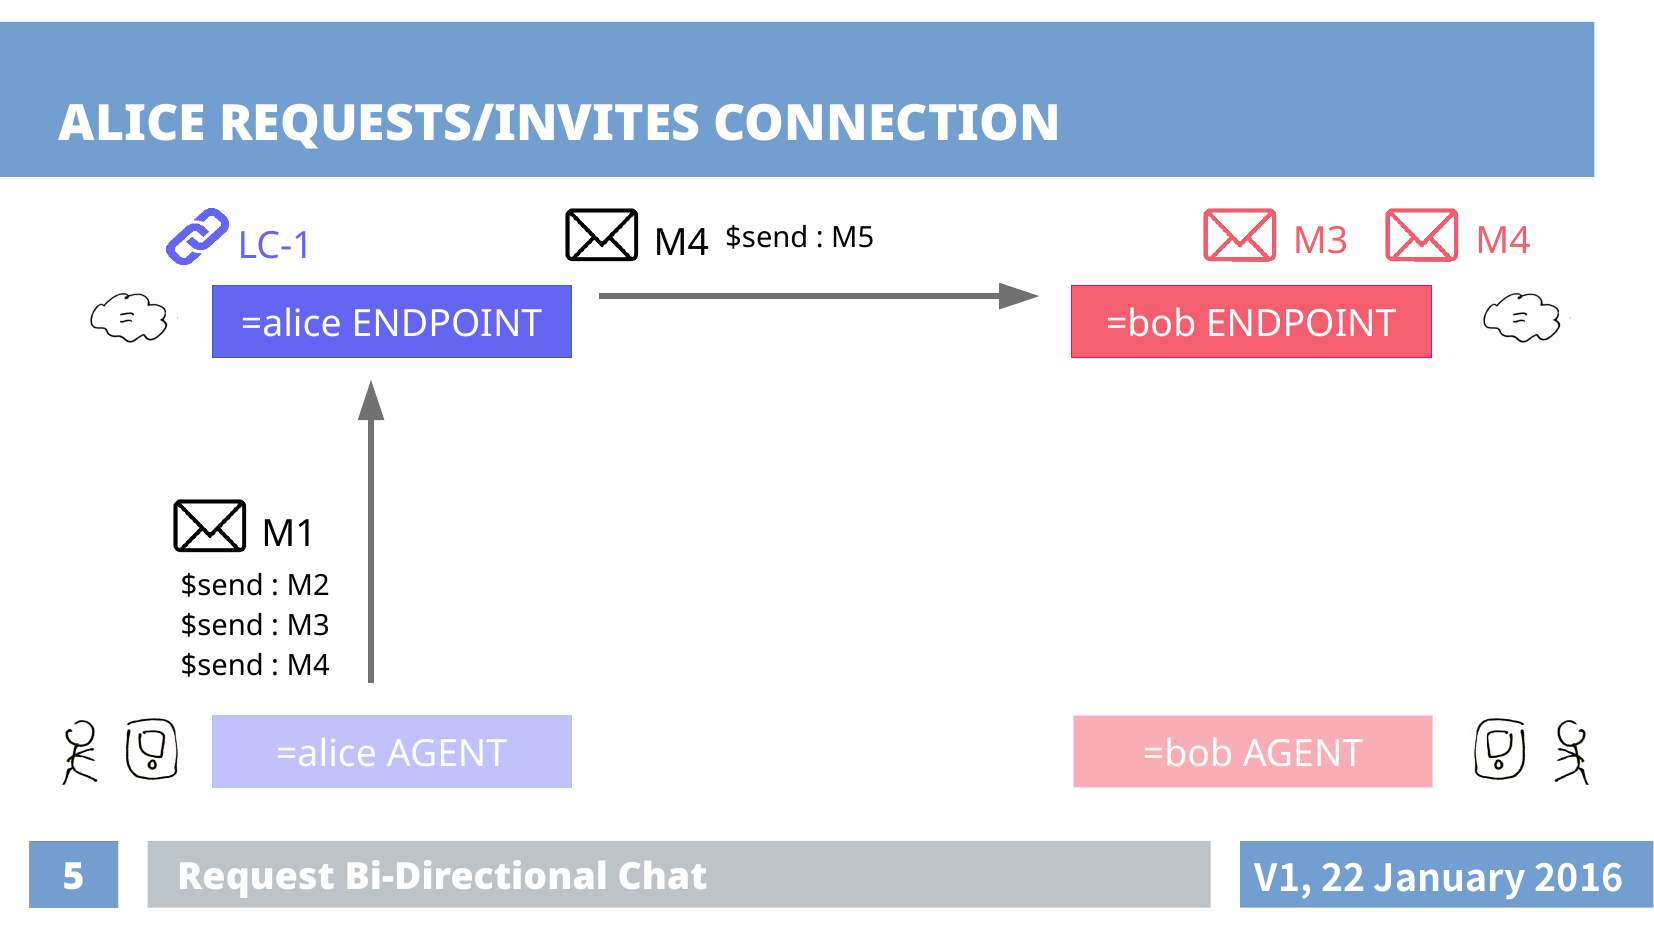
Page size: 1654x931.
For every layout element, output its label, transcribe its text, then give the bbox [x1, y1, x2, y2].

picture [166, 208, 229, 265]
picture [82, 283, 178, 353]
text_box M3 [1278, 206, 1364, 265]
picture [562, 205, 641, 264]
picture [170, 496, 249, 555]
text_box M1 [246, 499, 333, 558]
text_box M4 [1460, 206, 1547, 265]
text_box M4 [638, 208, 707, 267]
text_box LC-1 [219, 208, 340, 274]
text_box $send : M5 [707, 182, 1195, 291]
picture [1382, 205, 1461, 264]
text_box =bob ENDPOINT [1071, 285, 1432, 358]
picture [1475, 283, 1571, 353]
title ALICE REQUESTS/INVITES CONNECTION [58, 44, 1595, 155]
picture [1469, 706, 1611, 798]
text_box =bob AGENT [1073, 715, 1433, 788]
text_box $send : M2 $send : M3 $send : M4 [0, 561, 348, 686]
text_box =alice AGENT [212, 715, 572, 788]
picture [40, 706, 182, 798]
picture [1200, 205, 1279, 264]
text_box =alice ENDPOINT [212, 285, 572, 358]
